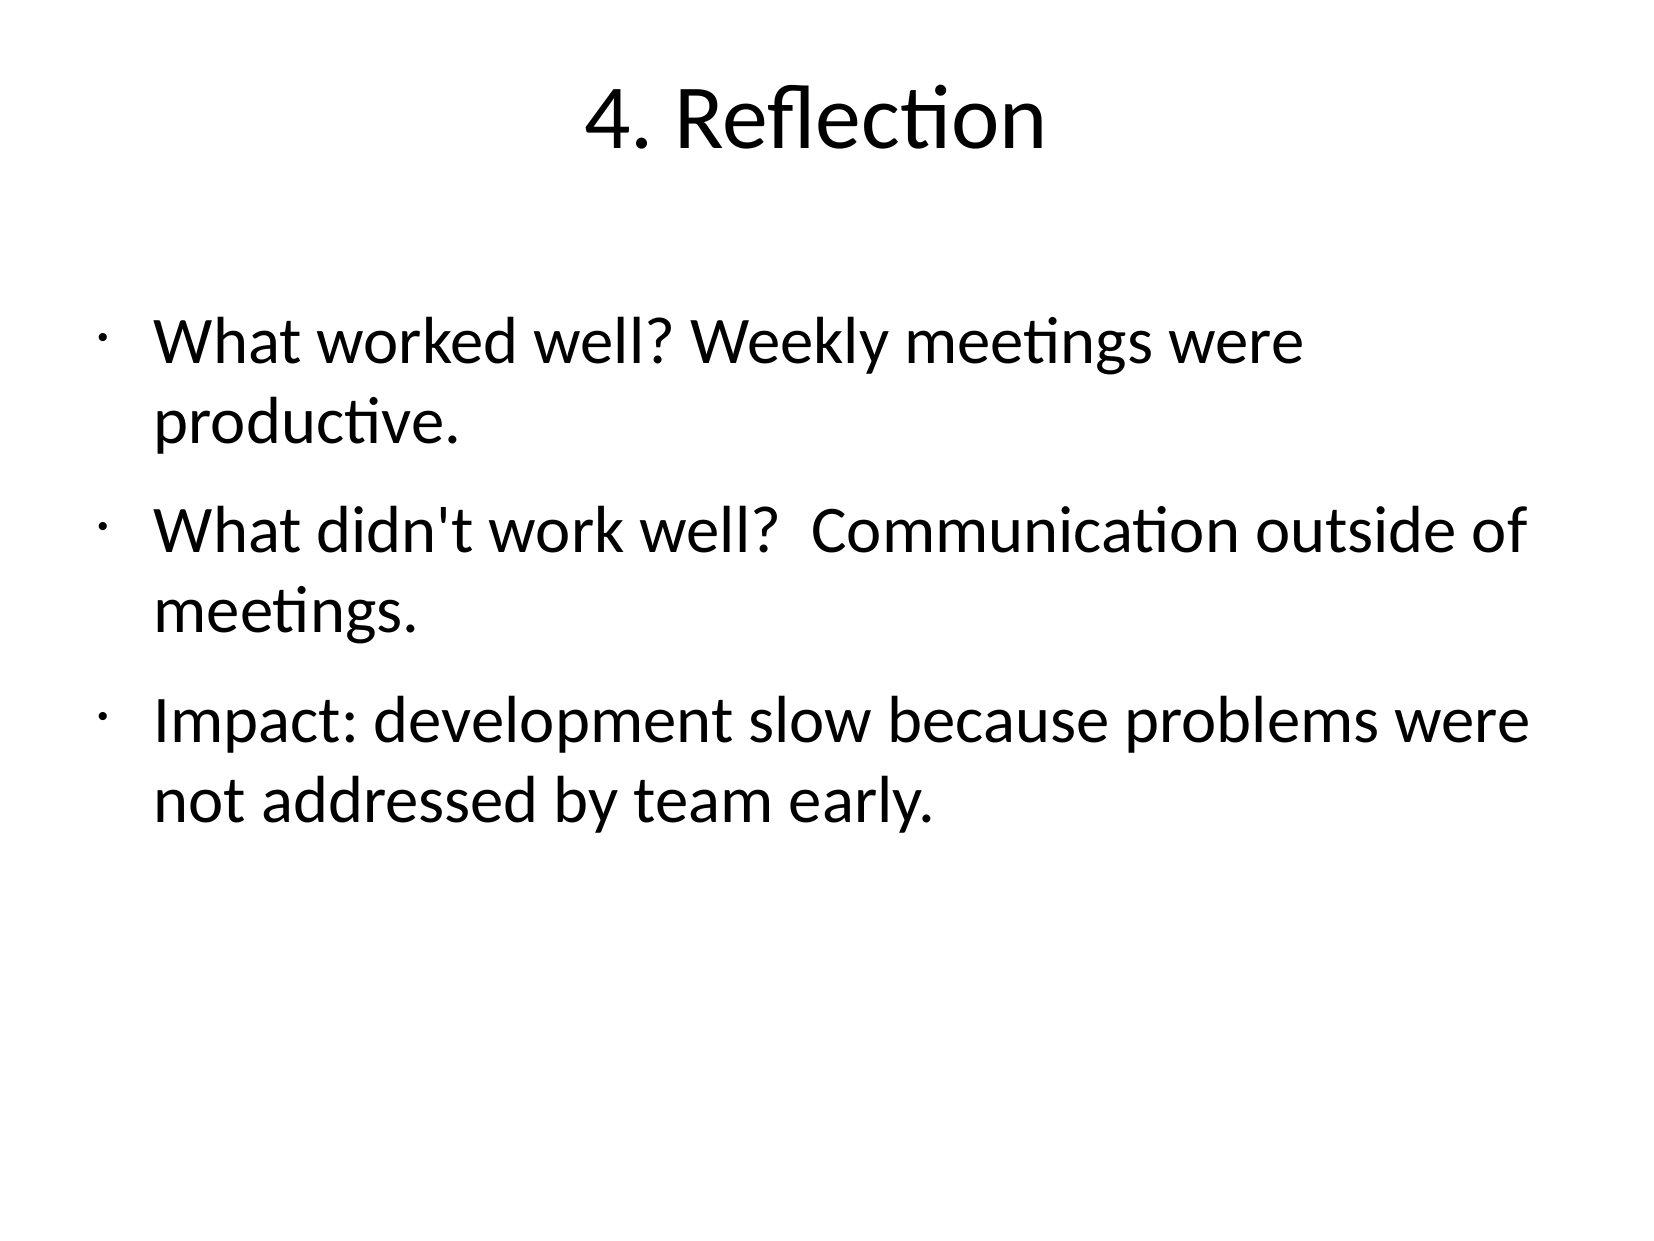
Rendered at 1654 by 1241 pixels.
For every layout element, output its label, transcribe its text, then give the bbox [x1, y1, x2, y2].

list What worked well? Weekly meetings were productive. What didn't work well? Communication outside of meetings. Impact: development slow because problems were not addressed by team early. [82, 289, 1571, 1108]
title 4. Reflection [82, 49, 1571, 257]
